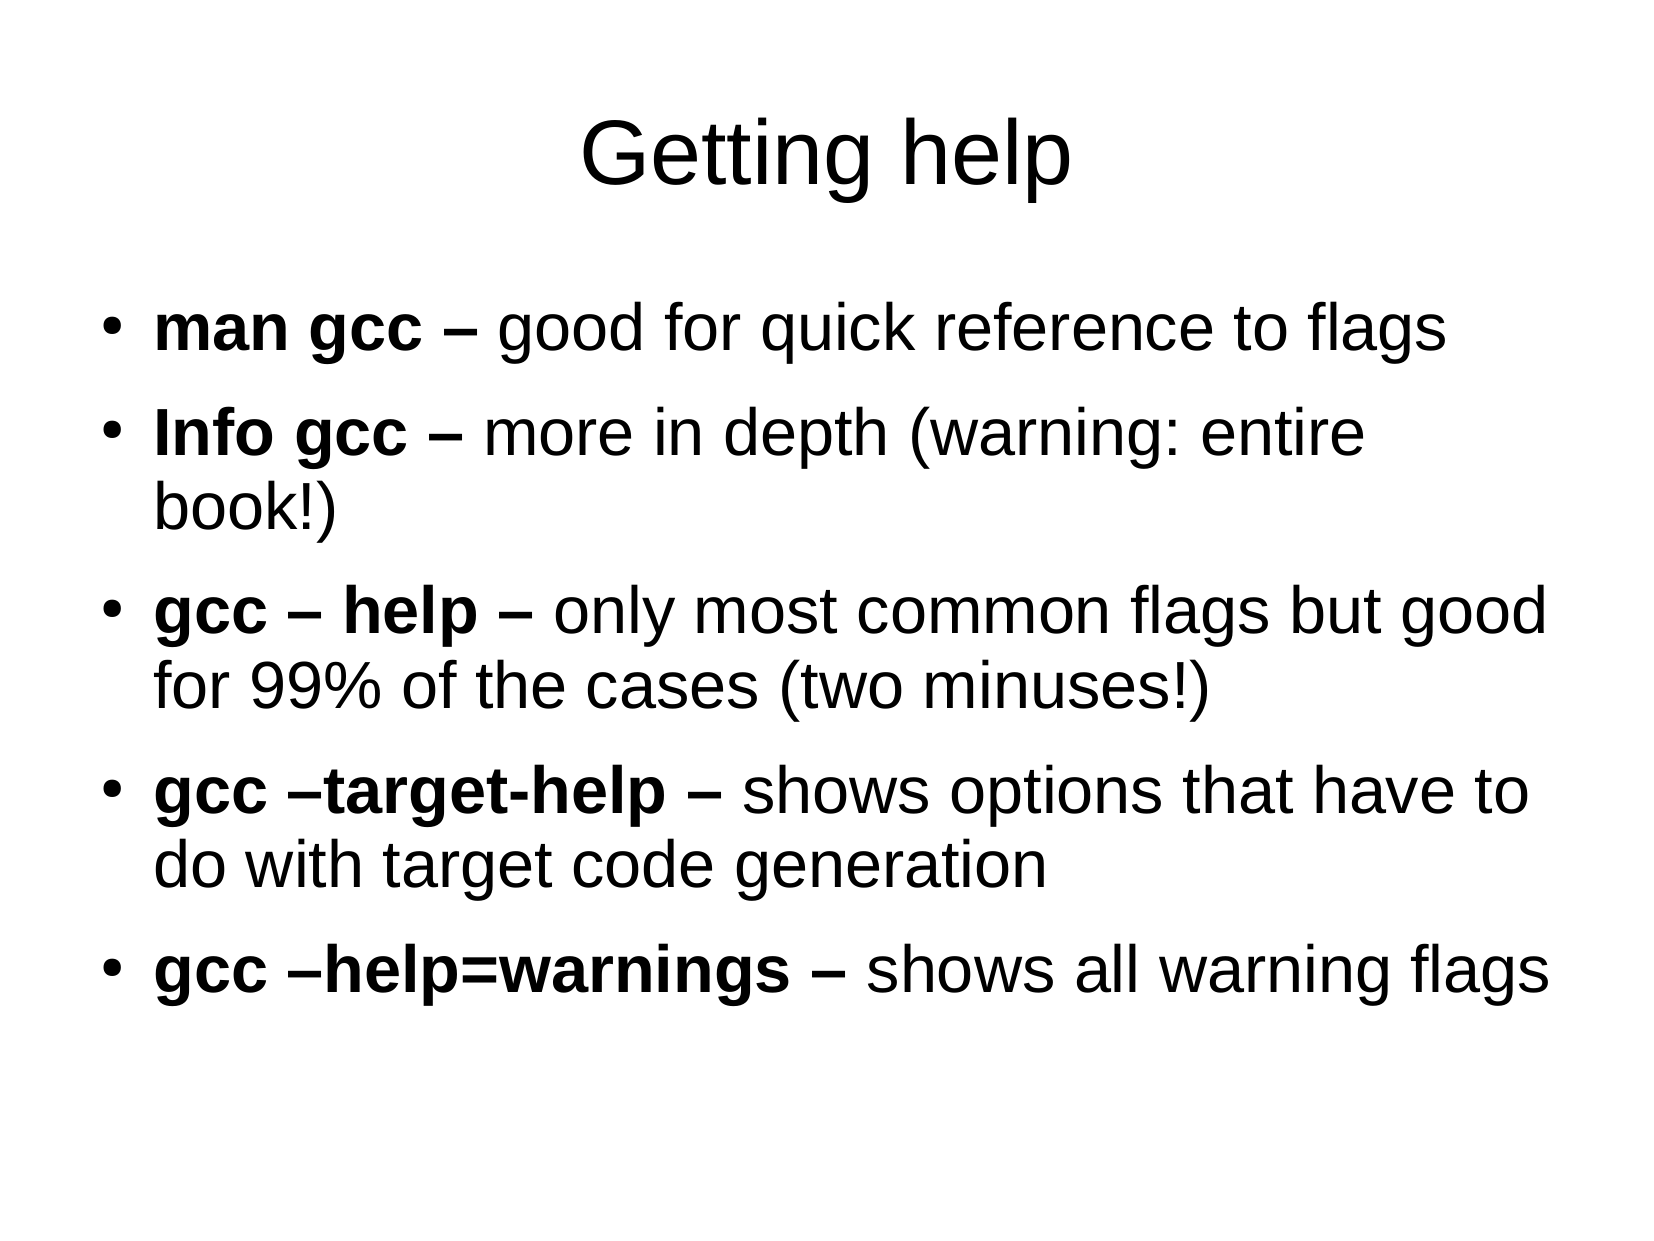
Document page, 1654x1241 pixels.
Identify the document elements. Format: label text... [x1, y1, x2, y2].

list man gcc – good for quick reference to flags Info gcc – more in depth (warning: entire book!) gcc – help – only most common flags but good for 99% of the cases (two minuses!) gcc –target-help – shows options that have to do with target code generation gcc –help=warnings – shows all warning flags [82, 290, 1571, 1109]
title Getting help [82, 49, 1571, 257]
